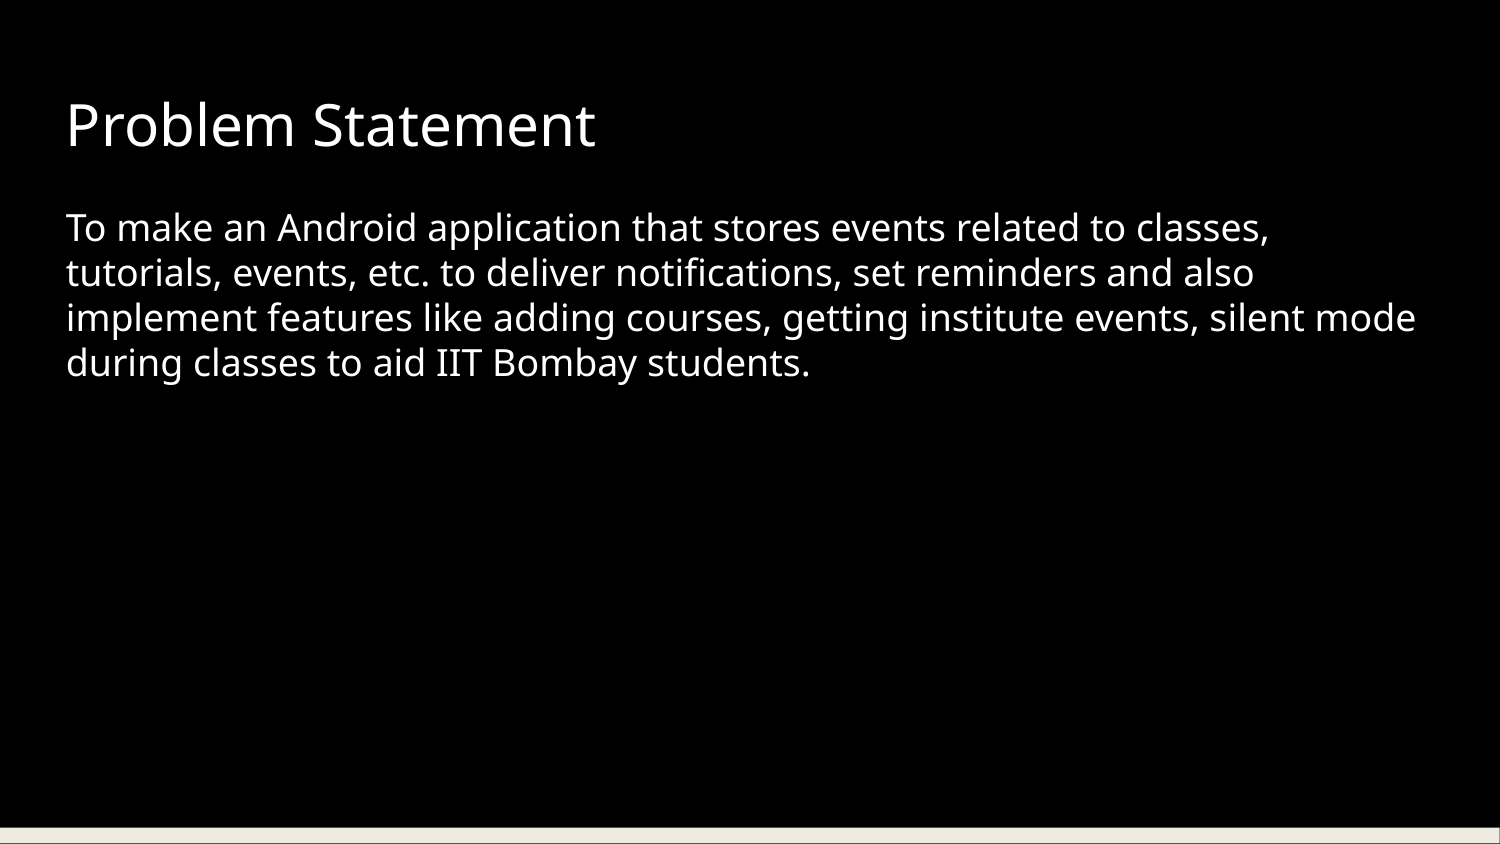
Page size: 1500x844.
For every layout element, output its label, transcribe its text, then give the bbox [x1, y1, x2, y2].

text_box Problem Statement [51, 72, 1449, 167]
text_box To make an Android application that stores events related to classes, tutorials, events, etc. to deliver notifications, set reminders and also implement features like adding courses, getting institute events, silent mode during classes to aid IIT Bombay students. [51, 188, 1449, 750]
